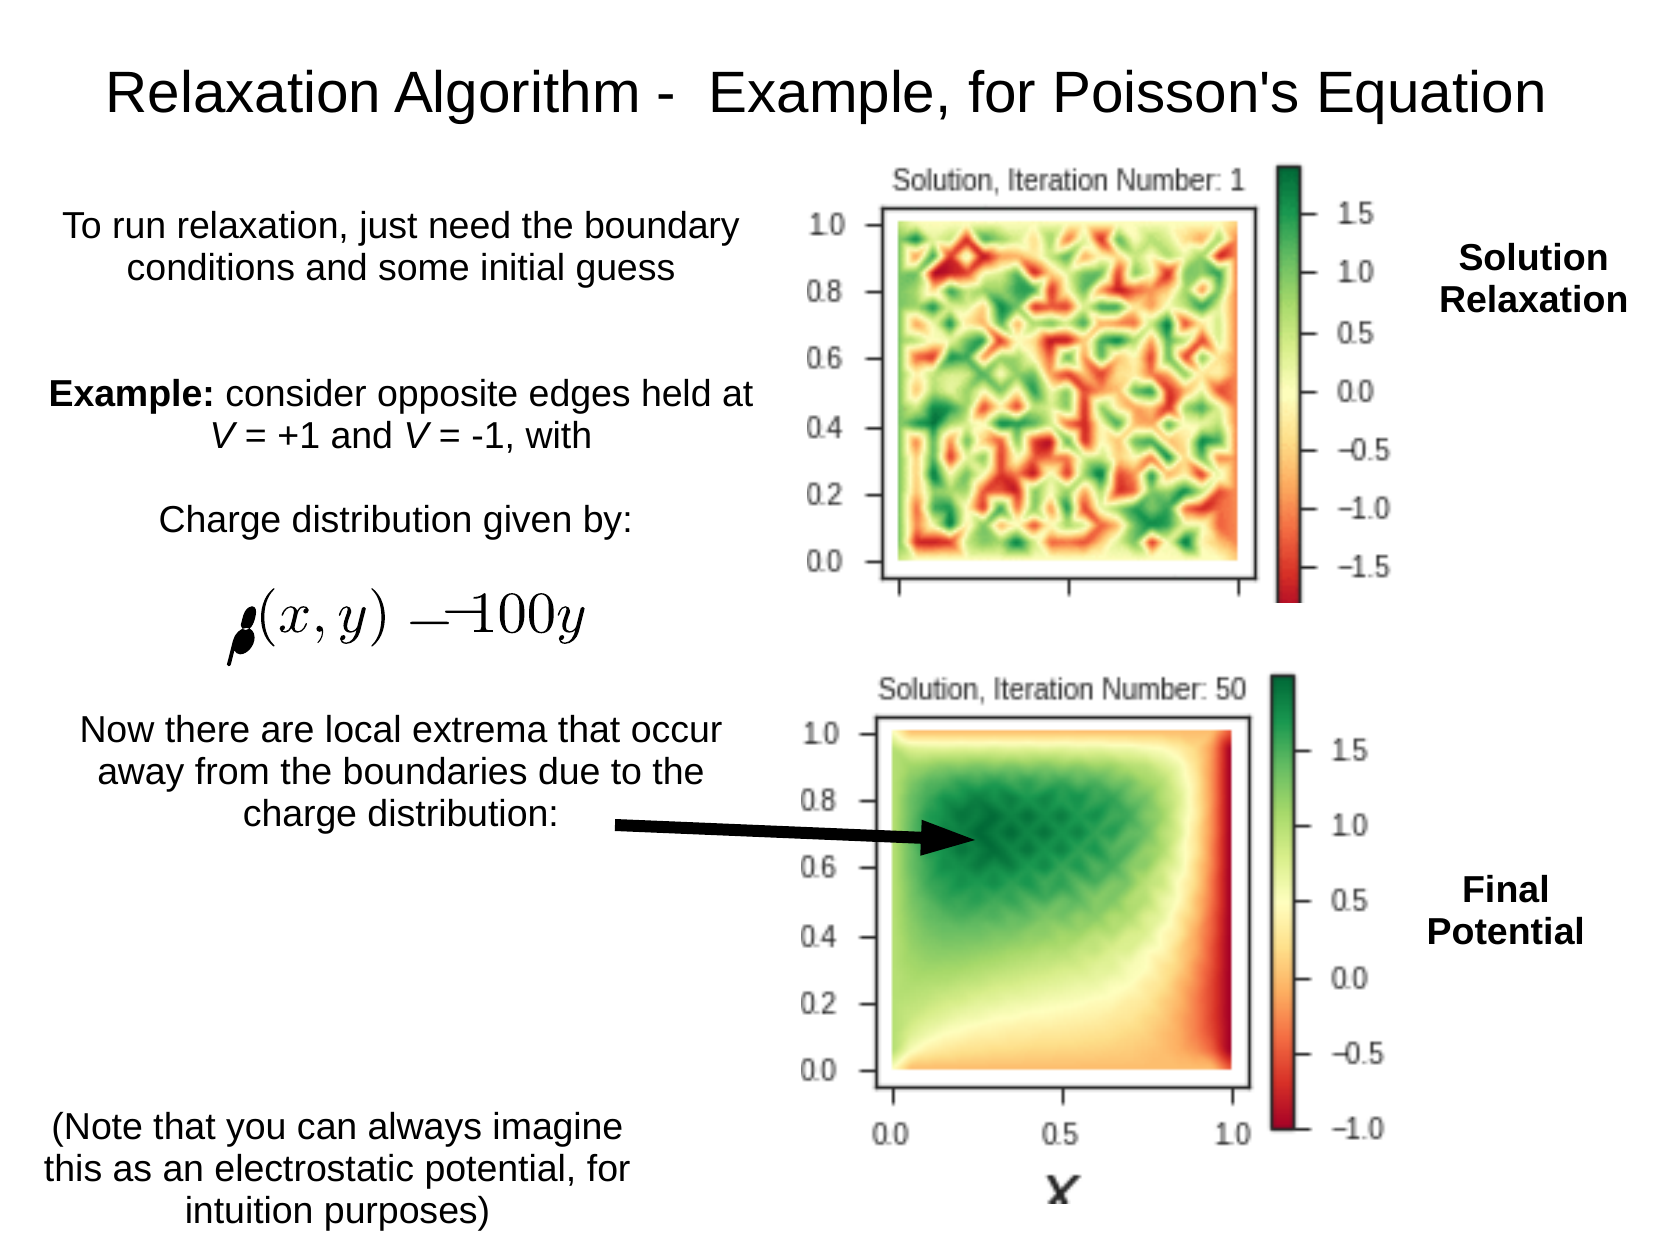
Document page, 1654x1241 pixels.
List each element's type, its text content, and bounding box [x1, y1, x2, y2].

text_box To run relaxation, just need the boundary conditions and some initial guess Example: consider opposite edges held at V = +1 and V = -1, with Charge distribution given by: Now there are local extrema that occur away from the boundaries due to the charge distribution: [25, 196, 776, 926]
text_box (Note that you can always imagine this as an electrostatic potential, for intuition purposes) [15, 1098, 661, 1239]
text_box [225, 588, 587, 667]
text_box Solution Relaxation [1418, 229, 1650, 329]
text_box Final Potential [1410, 861, 1602, 961]
title Relaxation Algorithm - Example, for Poisson's Equation [82, 49, 1571, 136]
picture [801, 136, 1408, 1204]
